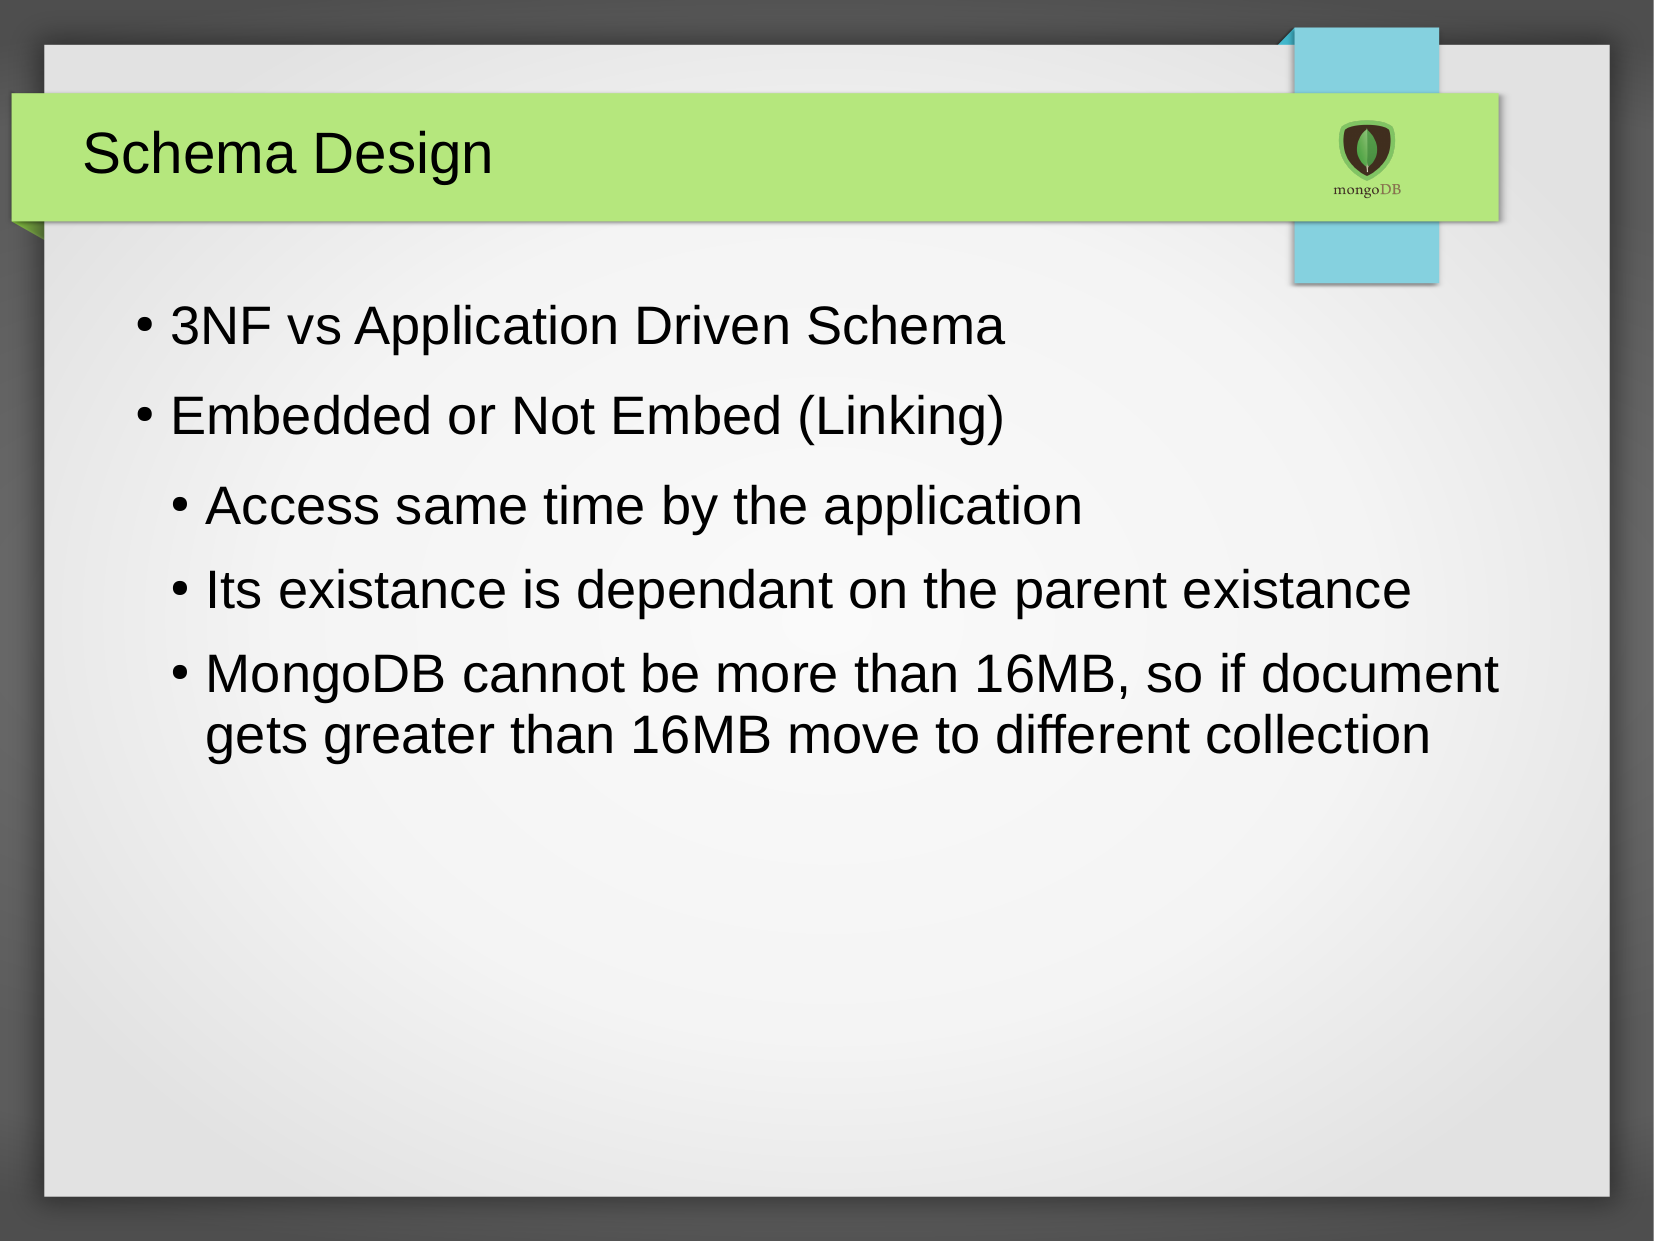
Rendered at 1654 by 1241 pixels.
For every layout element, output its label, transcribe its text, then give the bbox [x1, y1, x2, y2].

picture [0, 0, 1654, 1241]
list 3NF vs Application Driven Schema Embedded or Not Embed (Linking) Access same time by the application Its existance is dependant on the parent existance MongoDB cannot be more than 16MB, so if document gets greater than 16MB move to different collection [135, 295, 1572, 1015]
title Schema Design [82, 94, 1264, 213]
